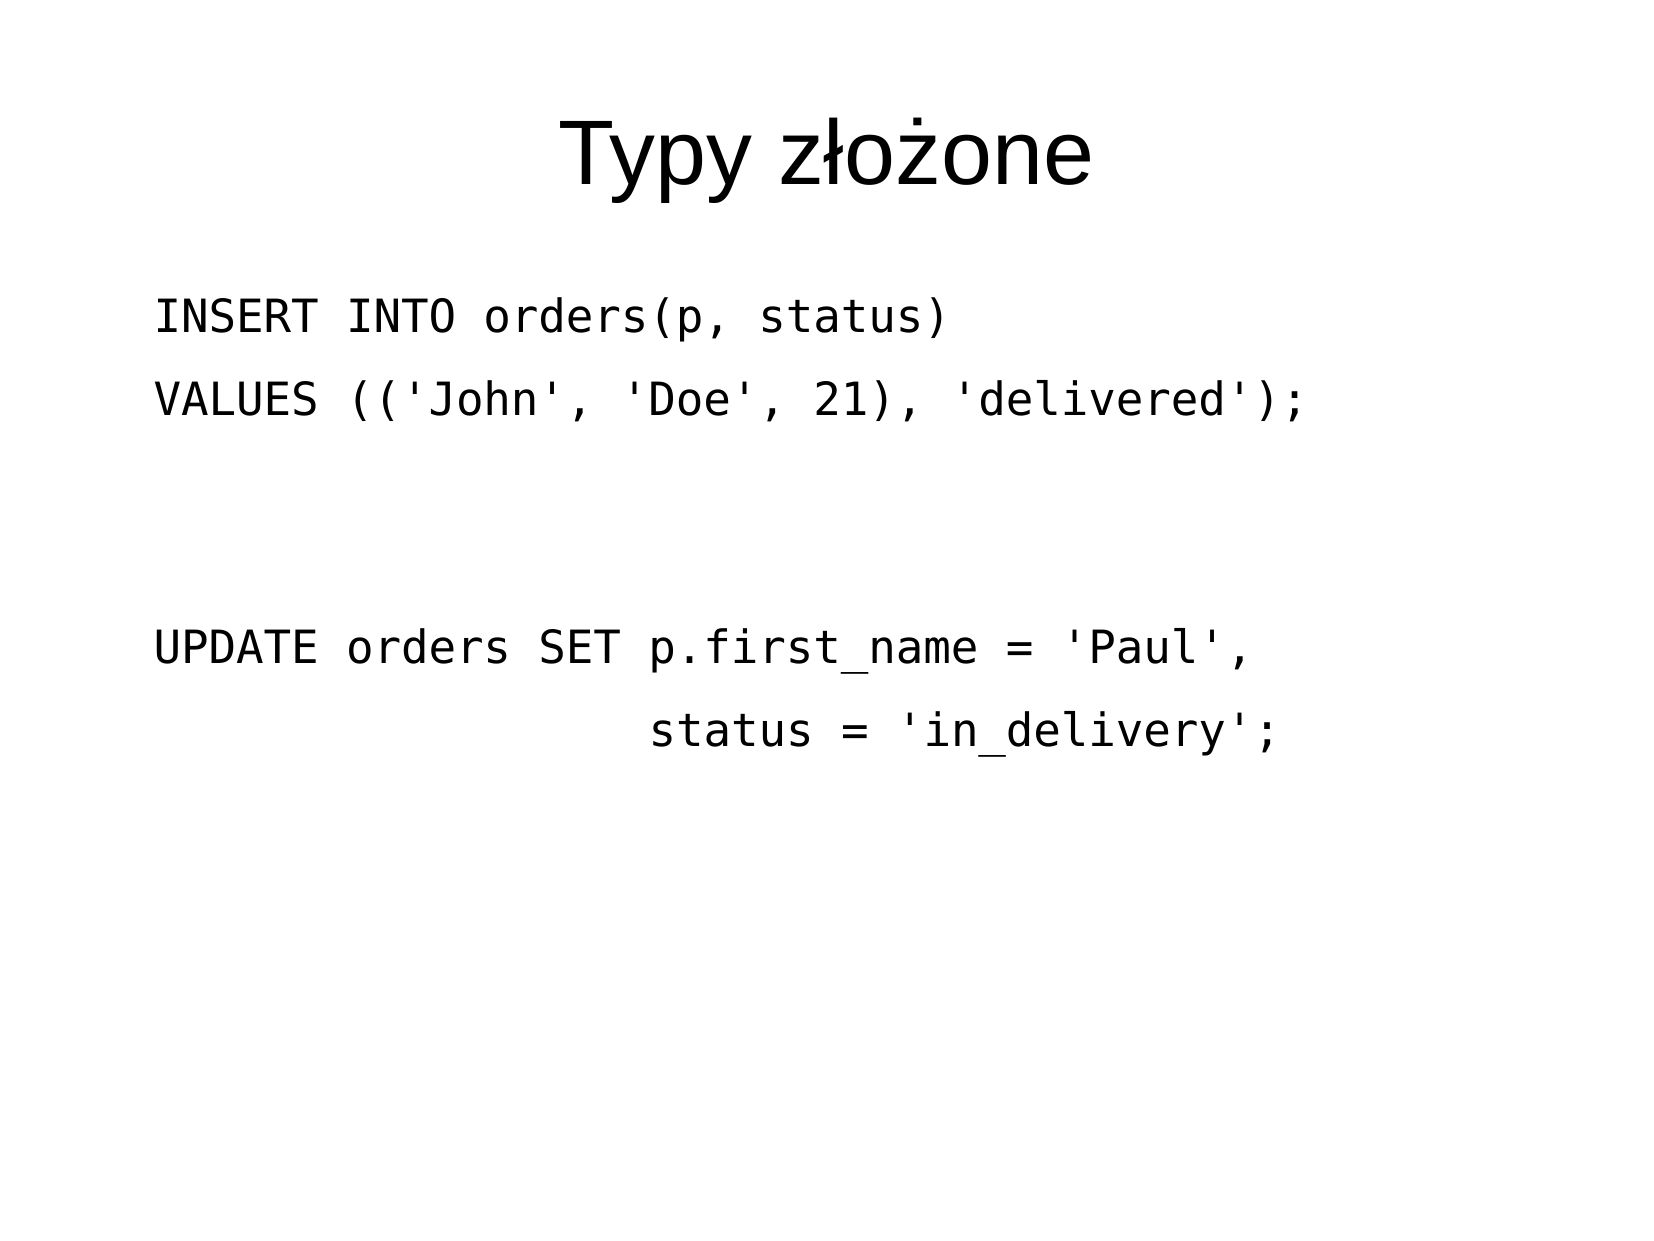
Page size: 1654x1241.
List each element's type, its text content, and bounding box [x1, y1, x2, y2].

list INSERT INTO orders(p, status) VALUES (('John', 'Doe', 21), 'delivered'); UPDATE orders SET p.first_name = 'Paul', status = 'in_delivery'; [82, 290, 1571, 1010]
title Typy złożone [82, 49, 1571, 257]
